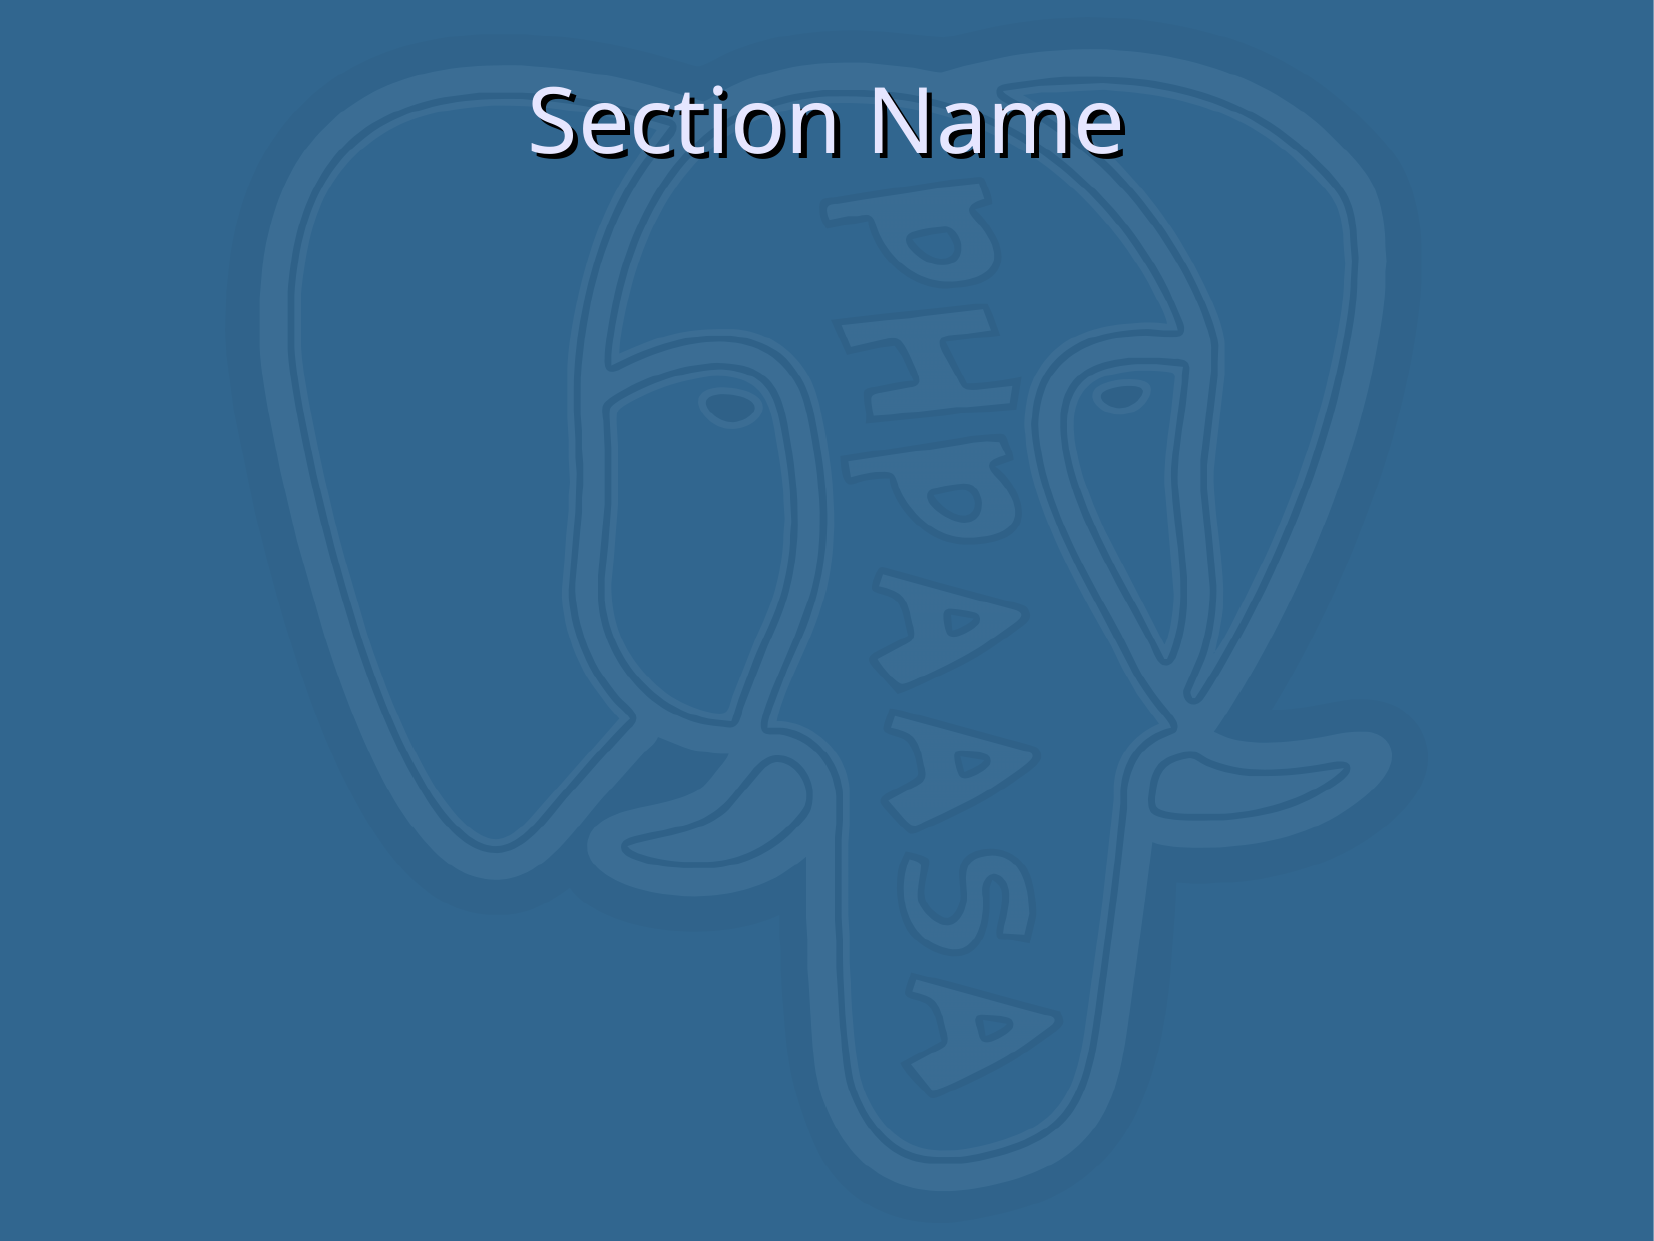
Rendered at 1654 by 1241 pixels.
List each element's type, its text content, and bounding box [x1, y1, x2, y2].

picture [0, 0, 1654, 1241]
title Section Name [82, 49, 1571, 188]
